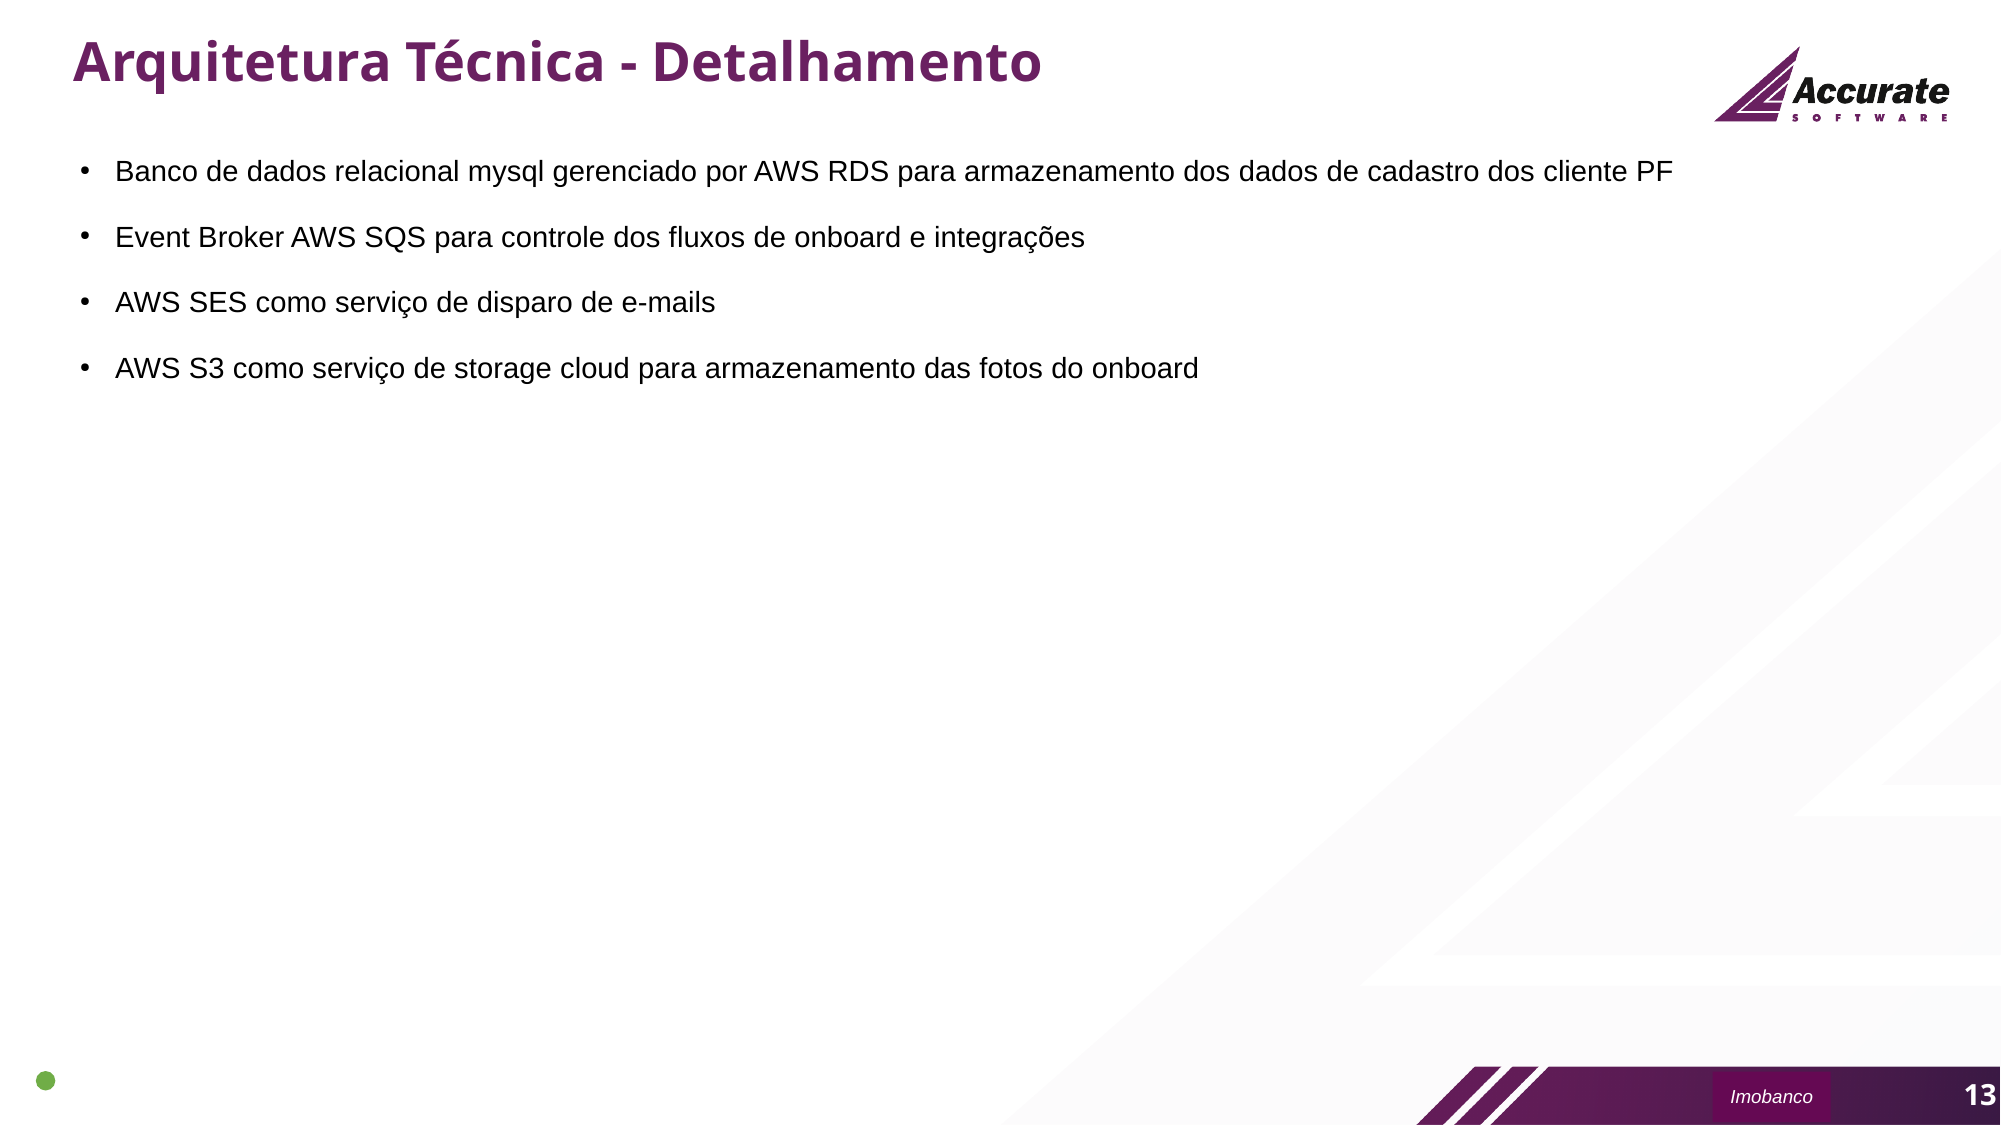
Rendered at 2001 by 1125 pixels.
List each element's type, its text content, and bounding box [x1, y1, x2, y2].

text_box Imobanco [1712, 1071, 1831, 1123]
text_box Arquitetura Técnica - Detalhamento [58, 19, 1683, 100]
text_box Banco de dados relacional mysql gerenciado por AWS RDS para armazenamento dos dados de cadastro dos cliente PF Event Broker AWS SQS para controle dos fluxos de onboard e integrações AWS SES como serviço de disparo de e-mails AWS S3 como serviço de storage cloud para armazenamento das fotos do onboard [64, 147, 1926, 1034]
picture [0, 0, 2000, 1125]
